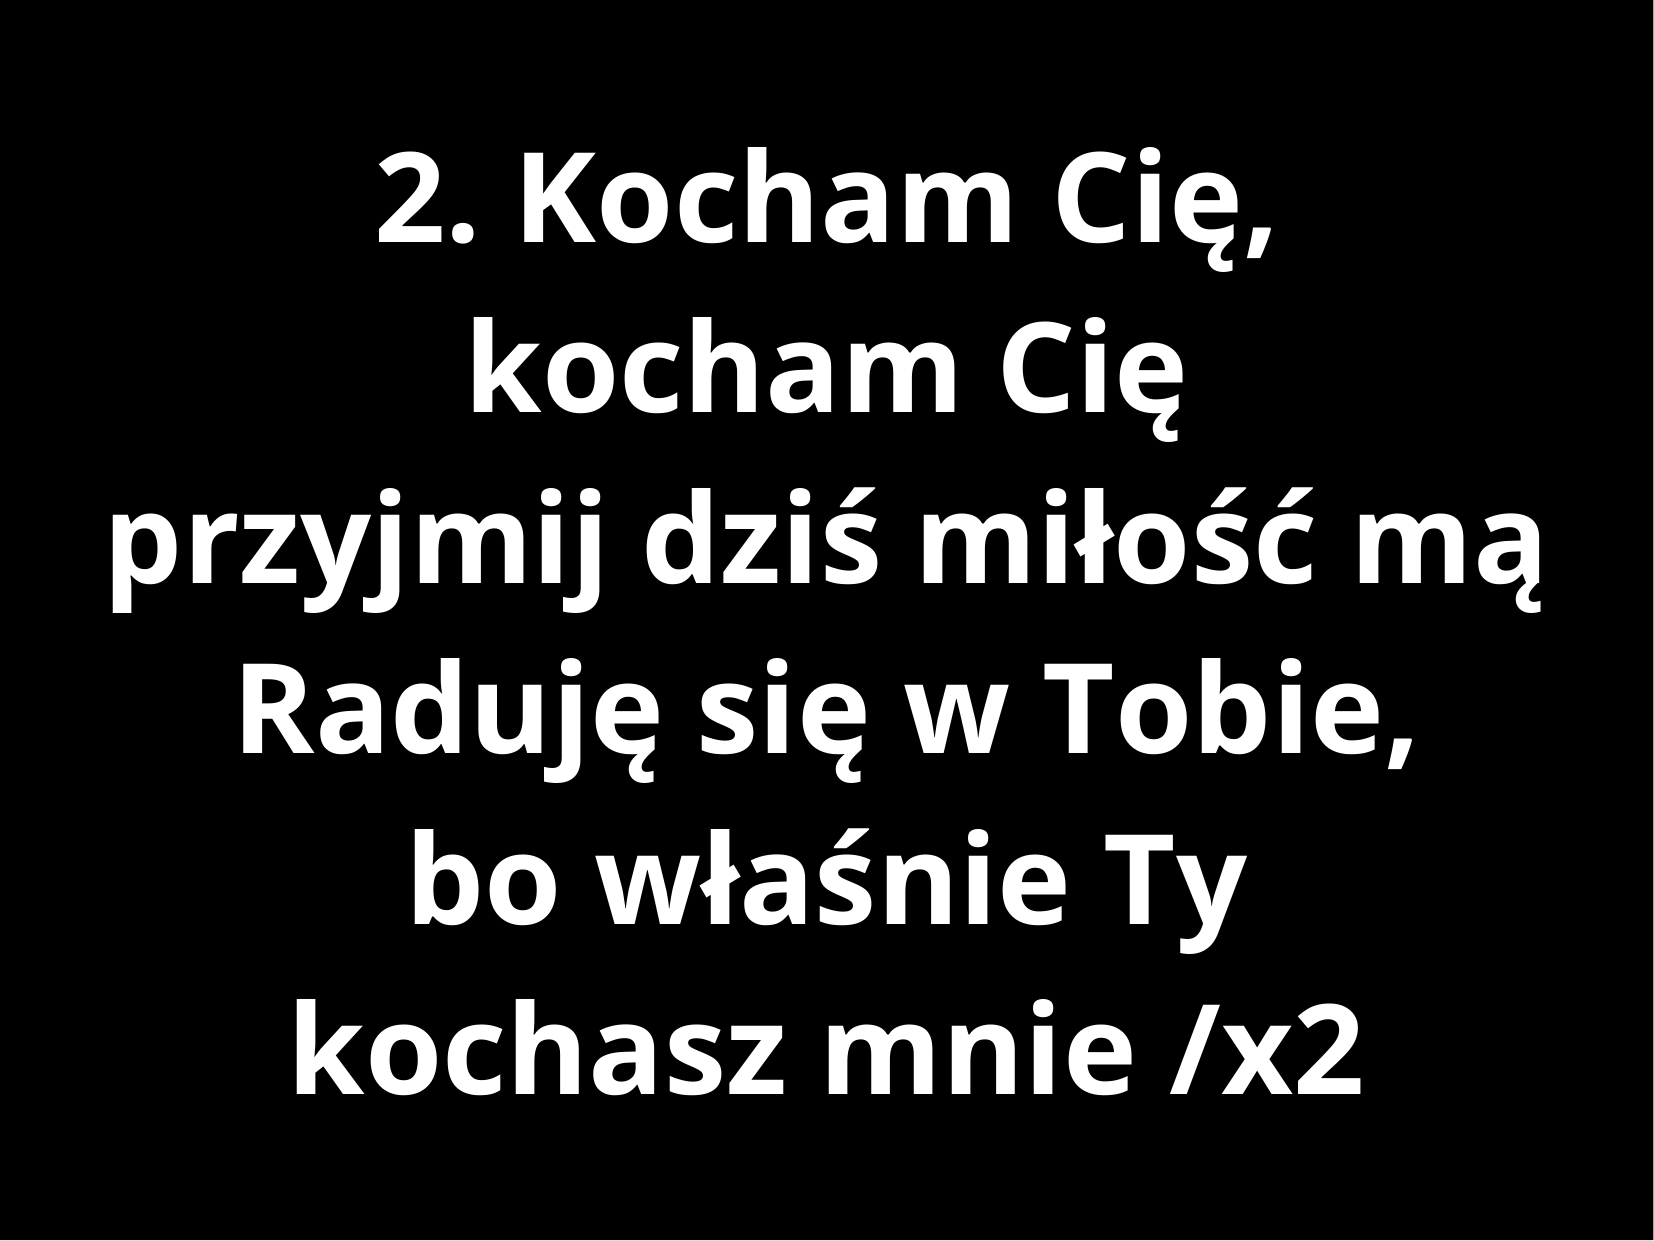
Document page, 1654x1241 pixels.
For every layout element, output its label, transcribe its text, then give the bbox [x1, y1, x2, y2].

title 2. Kocham Cię, kocham Cię przyjmij dziś miłość mą Raduję się w Tobie, bo właśnie Ty kochasz mnie /x2 [0, 0, 1654, 1241]
